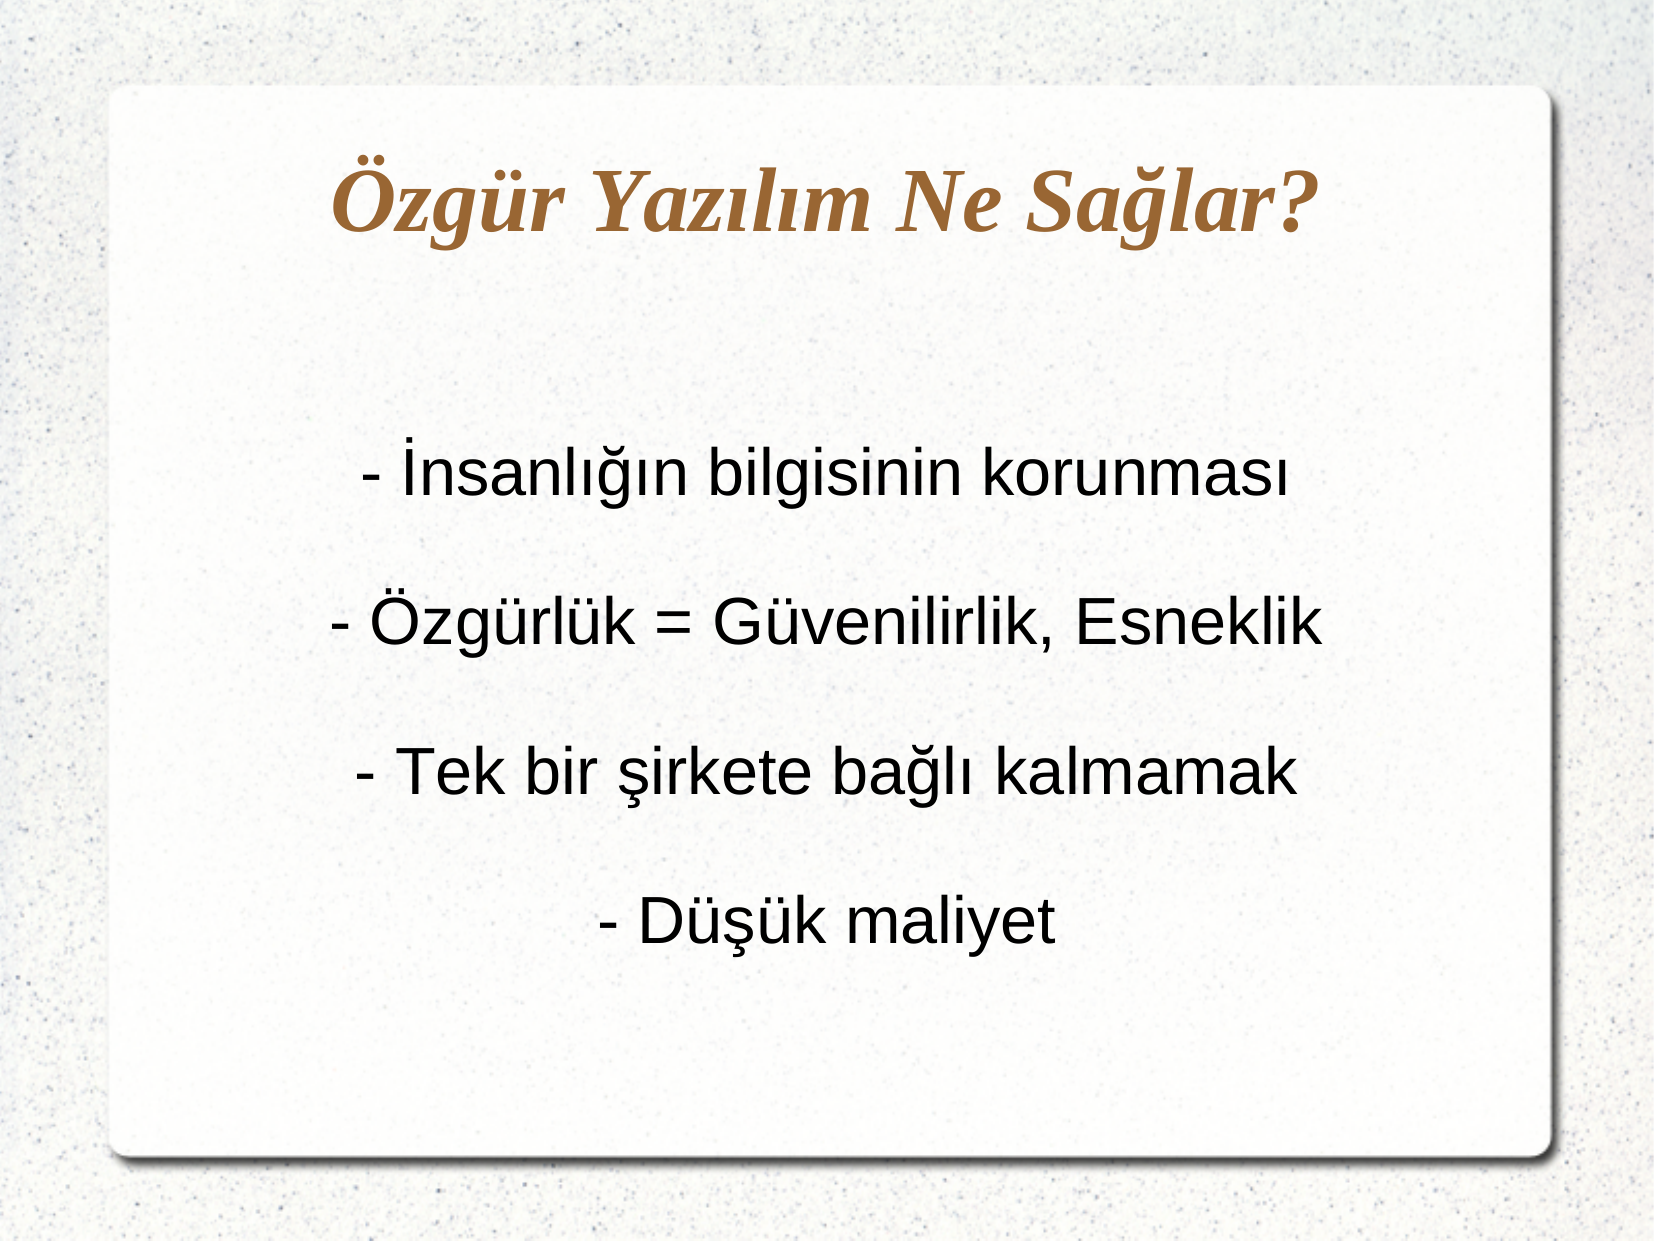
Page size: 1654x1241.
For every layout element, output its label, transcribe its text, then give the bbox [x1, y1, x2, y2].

title Özgür Yazılım Ne Sağlar? [118, 96, 1536, 304]
picture [0, 0, 1654, 1241]
subtitle - İnsanlığın bilgisinin korunması - Özgürlük = Güvenilirlik, Esneklik - Tek bir şirkete bağlı kalmamak - Düşük maliyet [147, 336, 1506, 1056]
